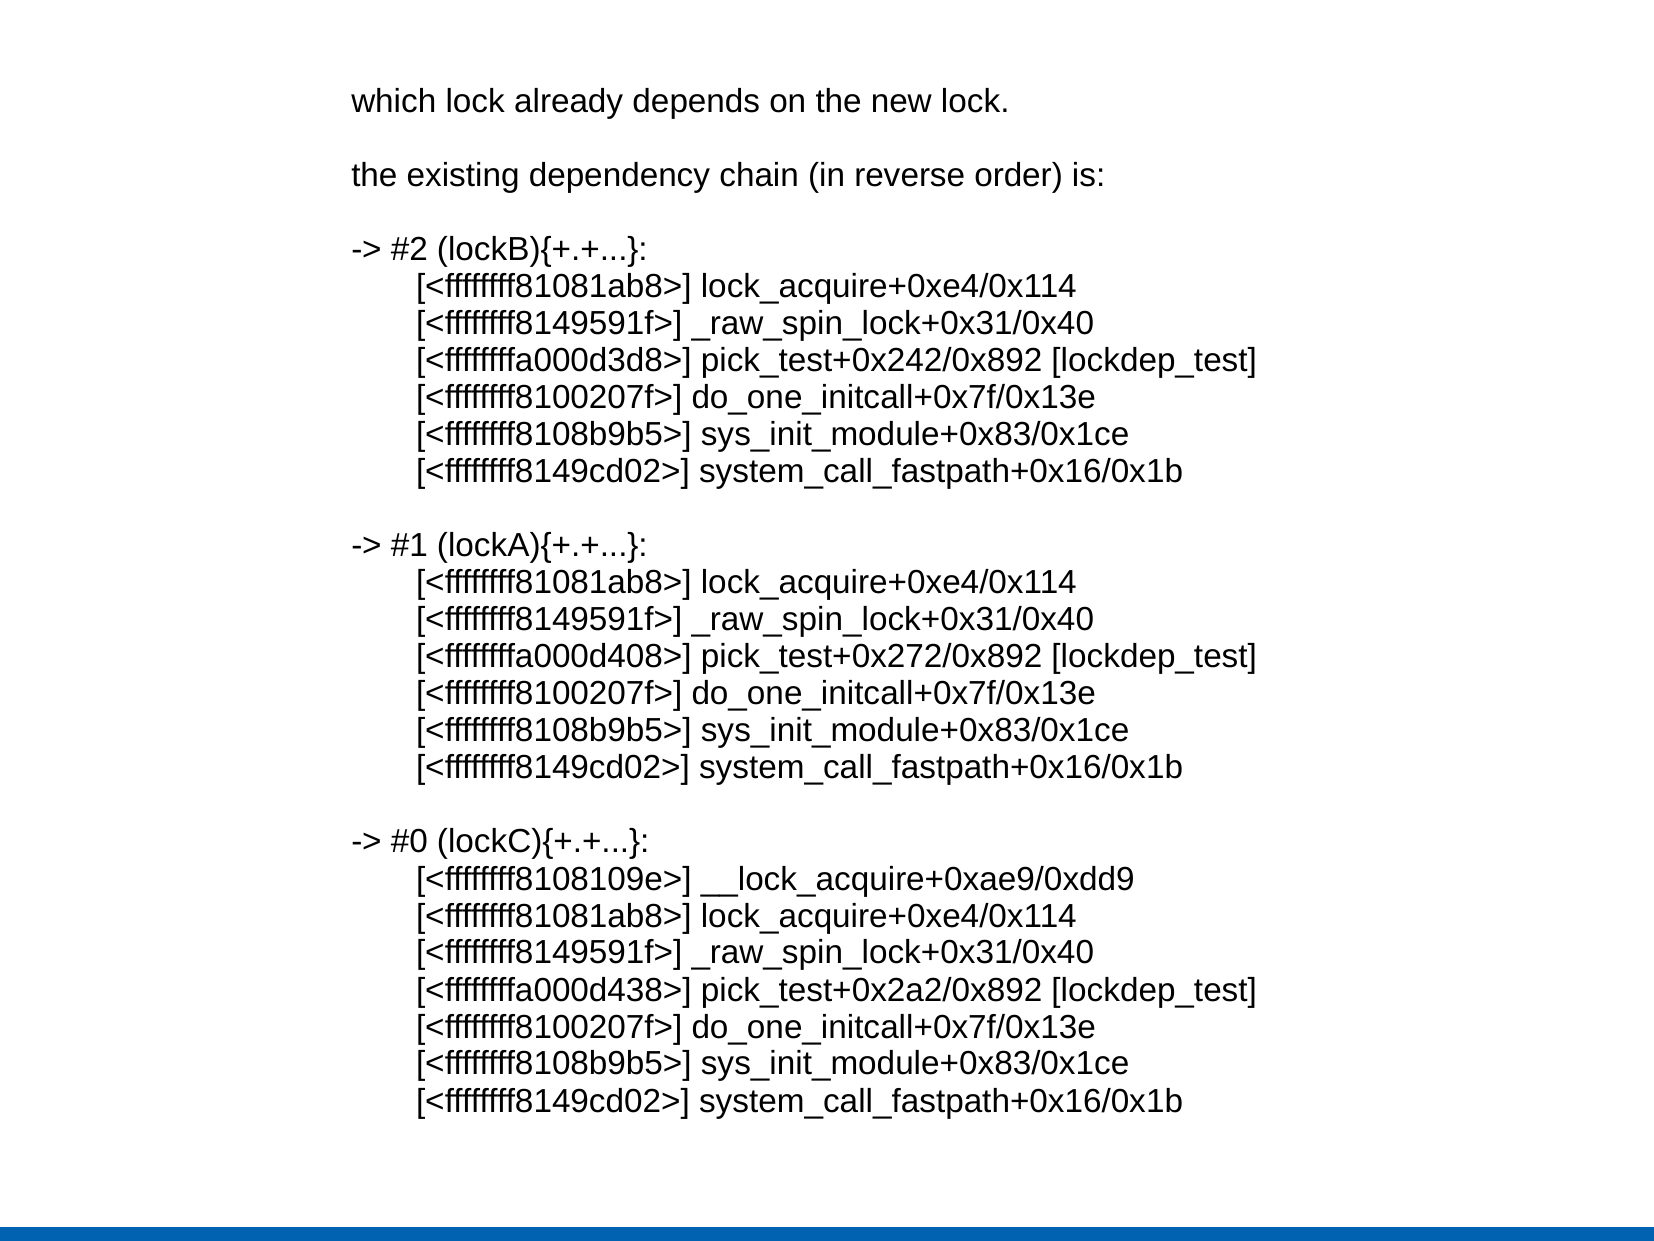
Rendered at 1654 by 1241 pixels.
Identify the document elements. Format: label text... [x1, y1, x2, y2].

text_box which lock already depends on the new lock. the existing dependency chain (in reverse order) is: -> #2 (lockB){+.+...}: [<ffffffff81081ab8>] lock_acquire+0xe4/0x114 [<ffffffff8149591f>] _raw_spin_lock+0x31/0x40 [<ffffffffa000d3d8>] pick_test+0x242/0x892 [lockdep_test] [<ffffffff8100207f>] do_one_initcall+0x7f/0x13e [<ffffffff8108b9b5>] sys_init_module+0x83/0x1ce [<ffffffff8149cd02>] system_call_fastpath+0x16/0x1b -> #1 (lockA){+.+...}: [<ffffffff81081ab8>] lock_acquire+0xe4/0x114 [<ffffffff8149591f>] _raw_spin_lock+0x31/0x40 [<ffffffffa000d408>] pick_test+0x272/0x892 [lockdep_test] [<ffffffff8100207f>] do_one_initcall+0x7f/0x13e [<ffffffff8108b9b5>] sys_init_module+0x83/0x1ce [<ffffffff8149cd02>] system_call_fastpath+0x16/0x1b -> #0 (lockC){+.+...}: [<ffffffff8108109e>] __lock_acquire+0xae9/0xdd9 [<ffffffff81081ab8>] lock_acquire+0xe4/0x114 [<ffffffff8149591f>] _raw_spin_lock+0x31/0x40 [<ffffffffa000d438>] pick_test+0x2a2/0x892 [lockdep_test] [<ffffffff8100207f>] do_one_initcall+0x7f/0x13e [<ffffffff8108b9b5>] sys_init_module+0x83/0x1ce [<ffffffff8149cd02>] system_call_fastpath+0x16/0x1b [336, 75, 1388, 1163]
